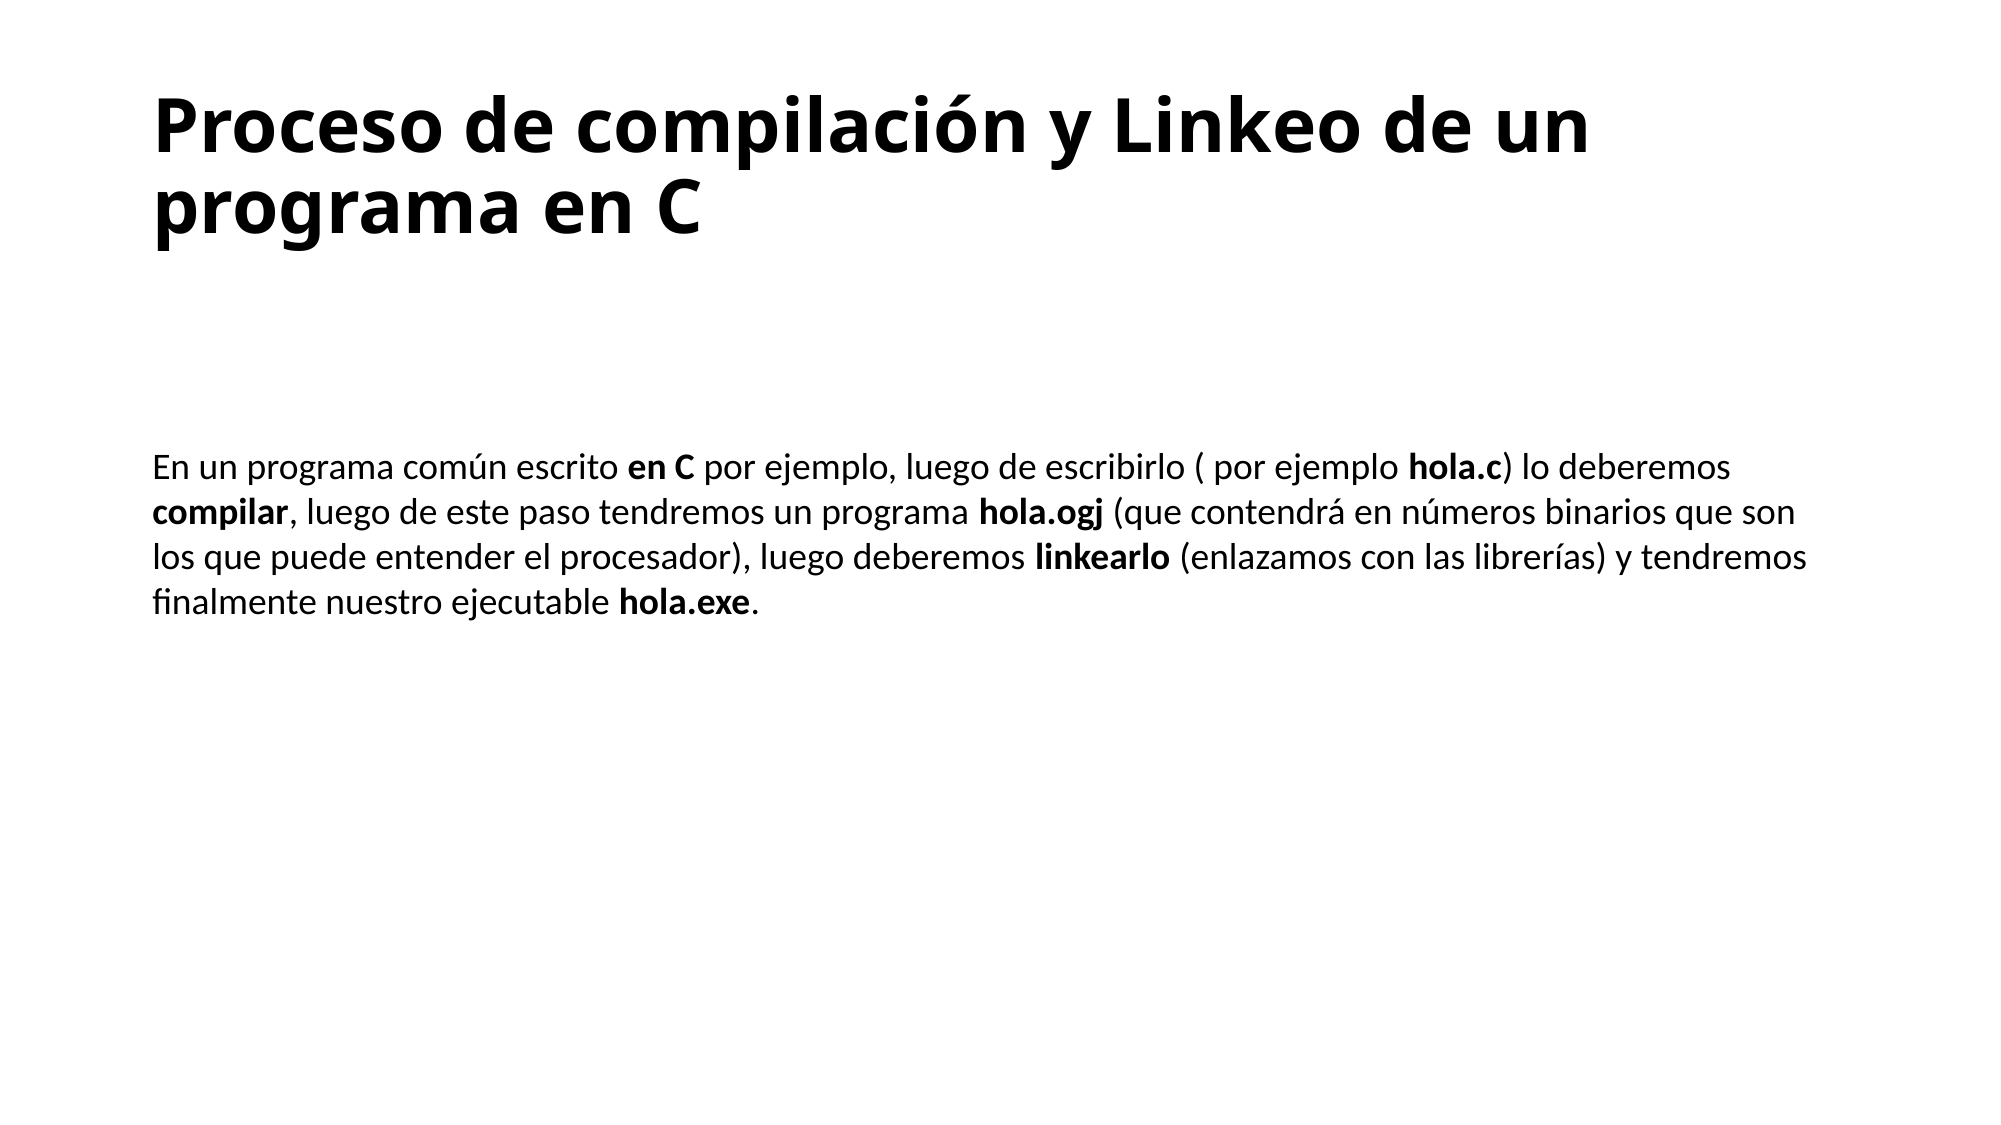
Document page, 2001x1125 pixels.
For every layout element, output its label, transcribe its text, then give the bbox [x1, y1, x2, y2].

text_box Proceso de compilación y Linkeo de un programa en C [137, 59, 1862, 277]
text_box En un programa común escrito en C por ejemplo, luego de escribirlo ( por ejemplo hola.c) lo deberemos compilar, luego de este paso tendremos un programa hola.ogj (que contendrá en números binarios que son los que puede entender el procesador), luego deberemos linkearlo (enlazamos con las librerías) y tendremos finalmente nuestro ejecutable hola.exe. [137, 299, 1862, 1013]
